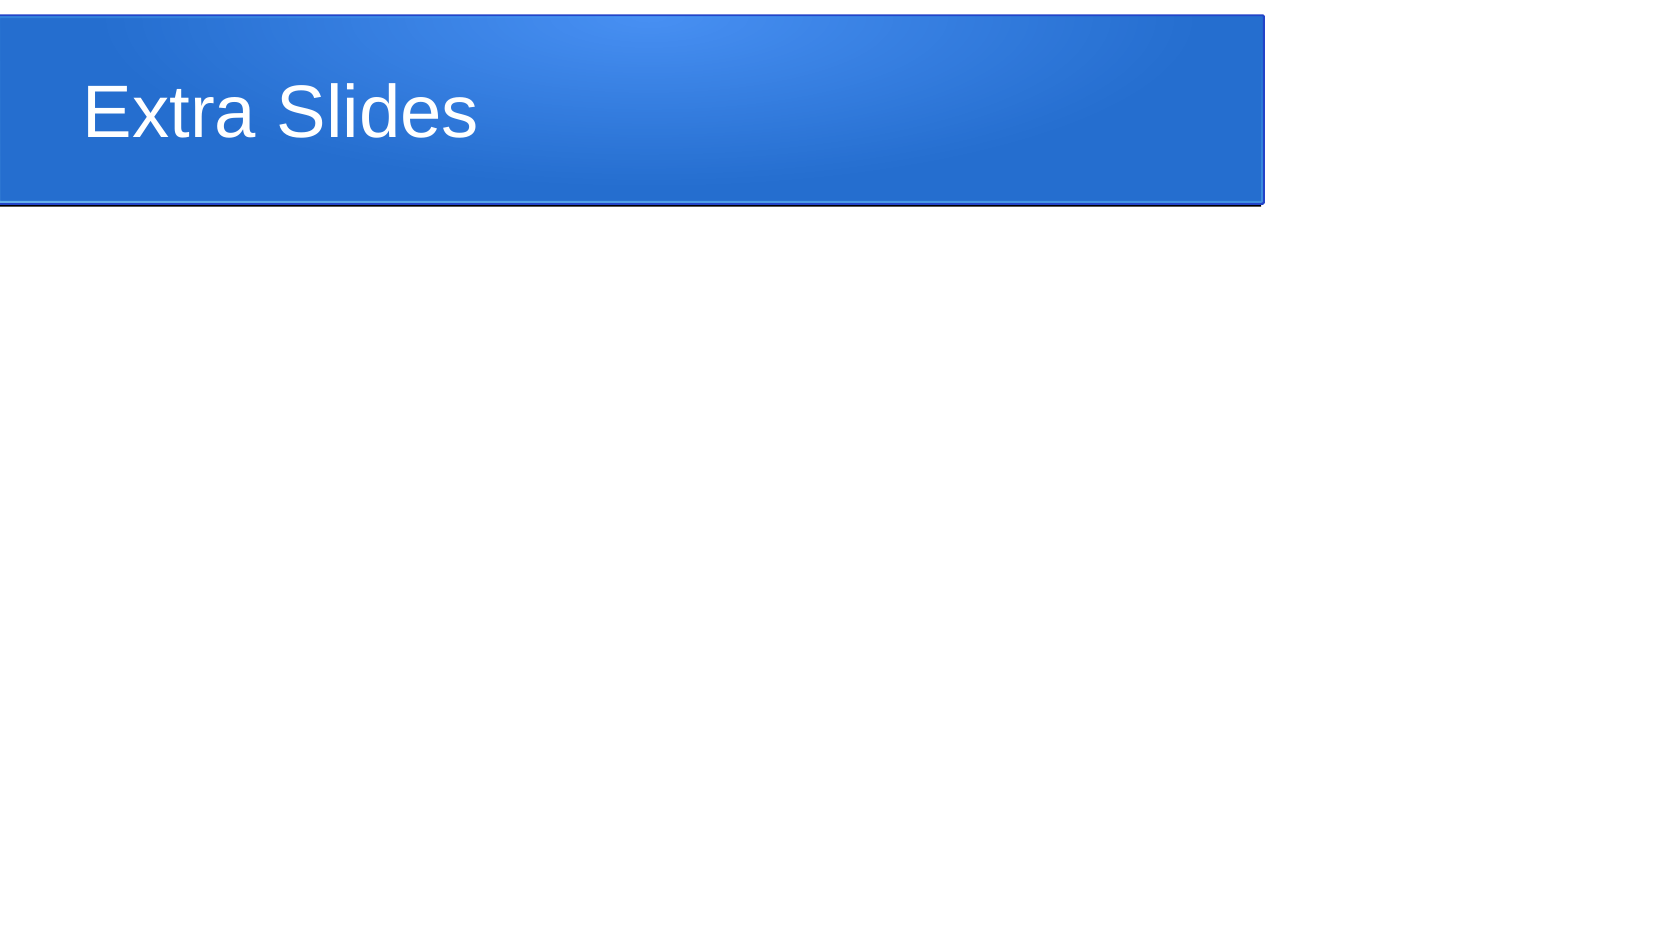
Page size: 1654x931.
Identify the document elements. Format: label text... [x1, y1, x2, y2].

title Extra Slides [82, 35, 1235, 189]
